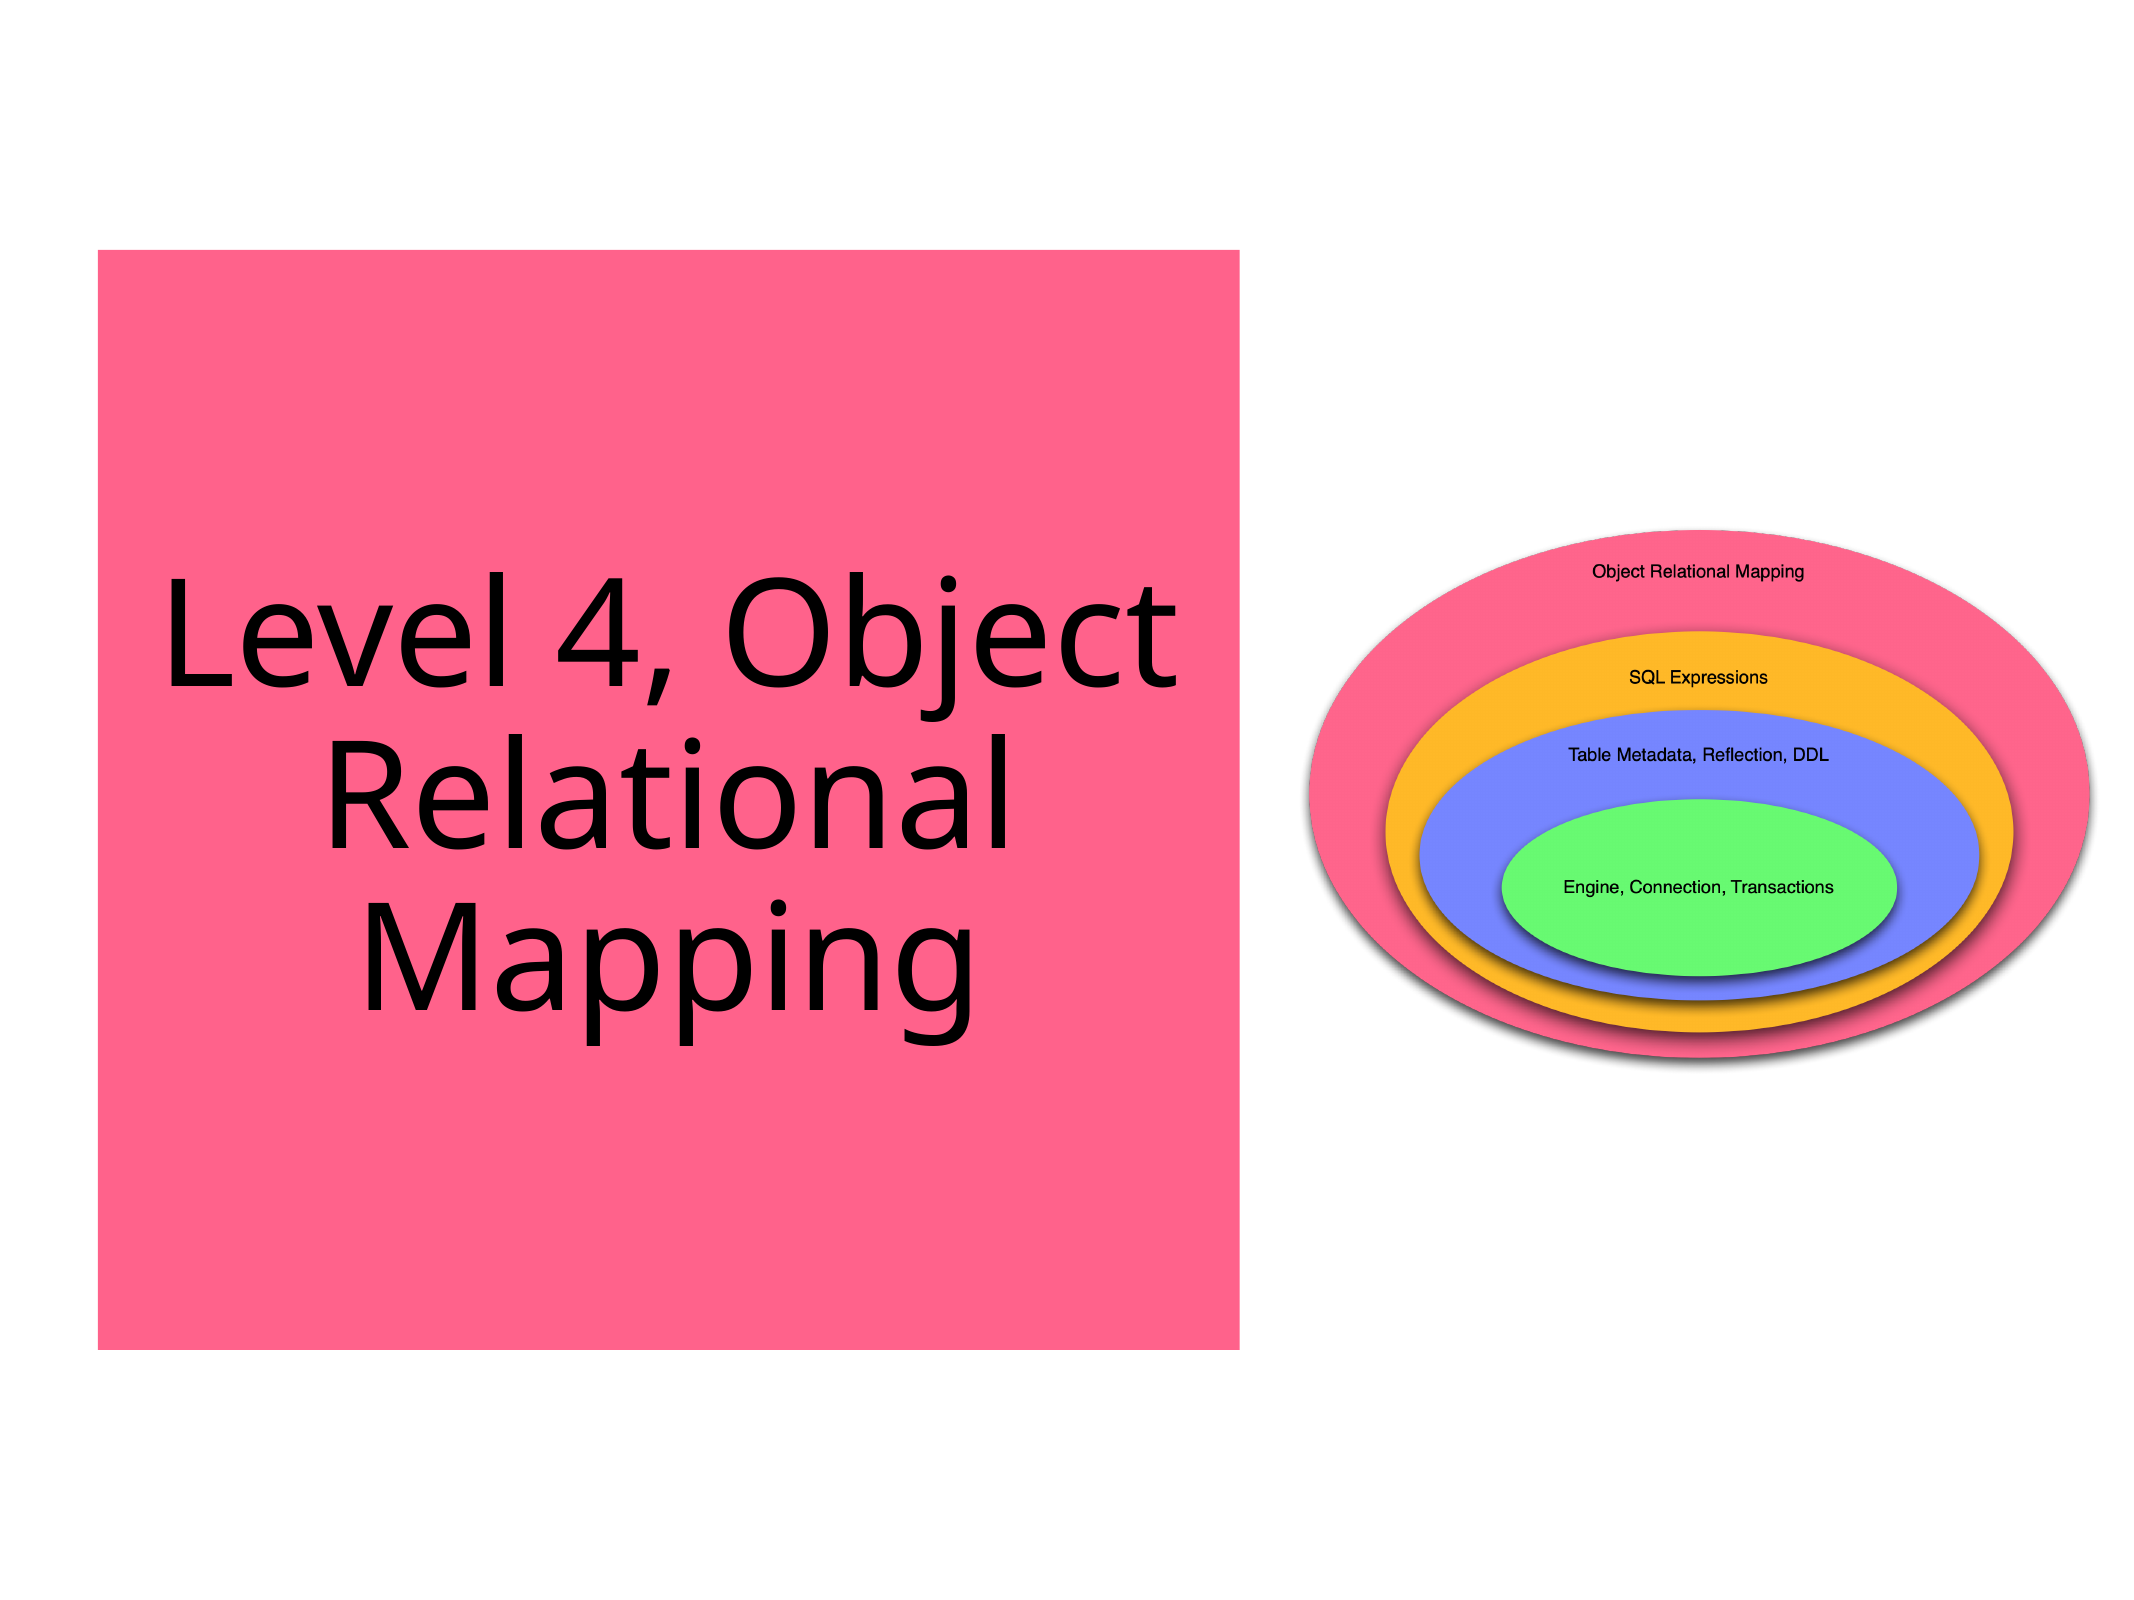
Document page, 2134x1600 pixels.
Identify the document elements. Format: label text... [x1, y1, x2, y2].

picture [1294, 520, 2103, 1078]
title Level 4, Object Relational Mapping [97, 249, 1240, 1350]
